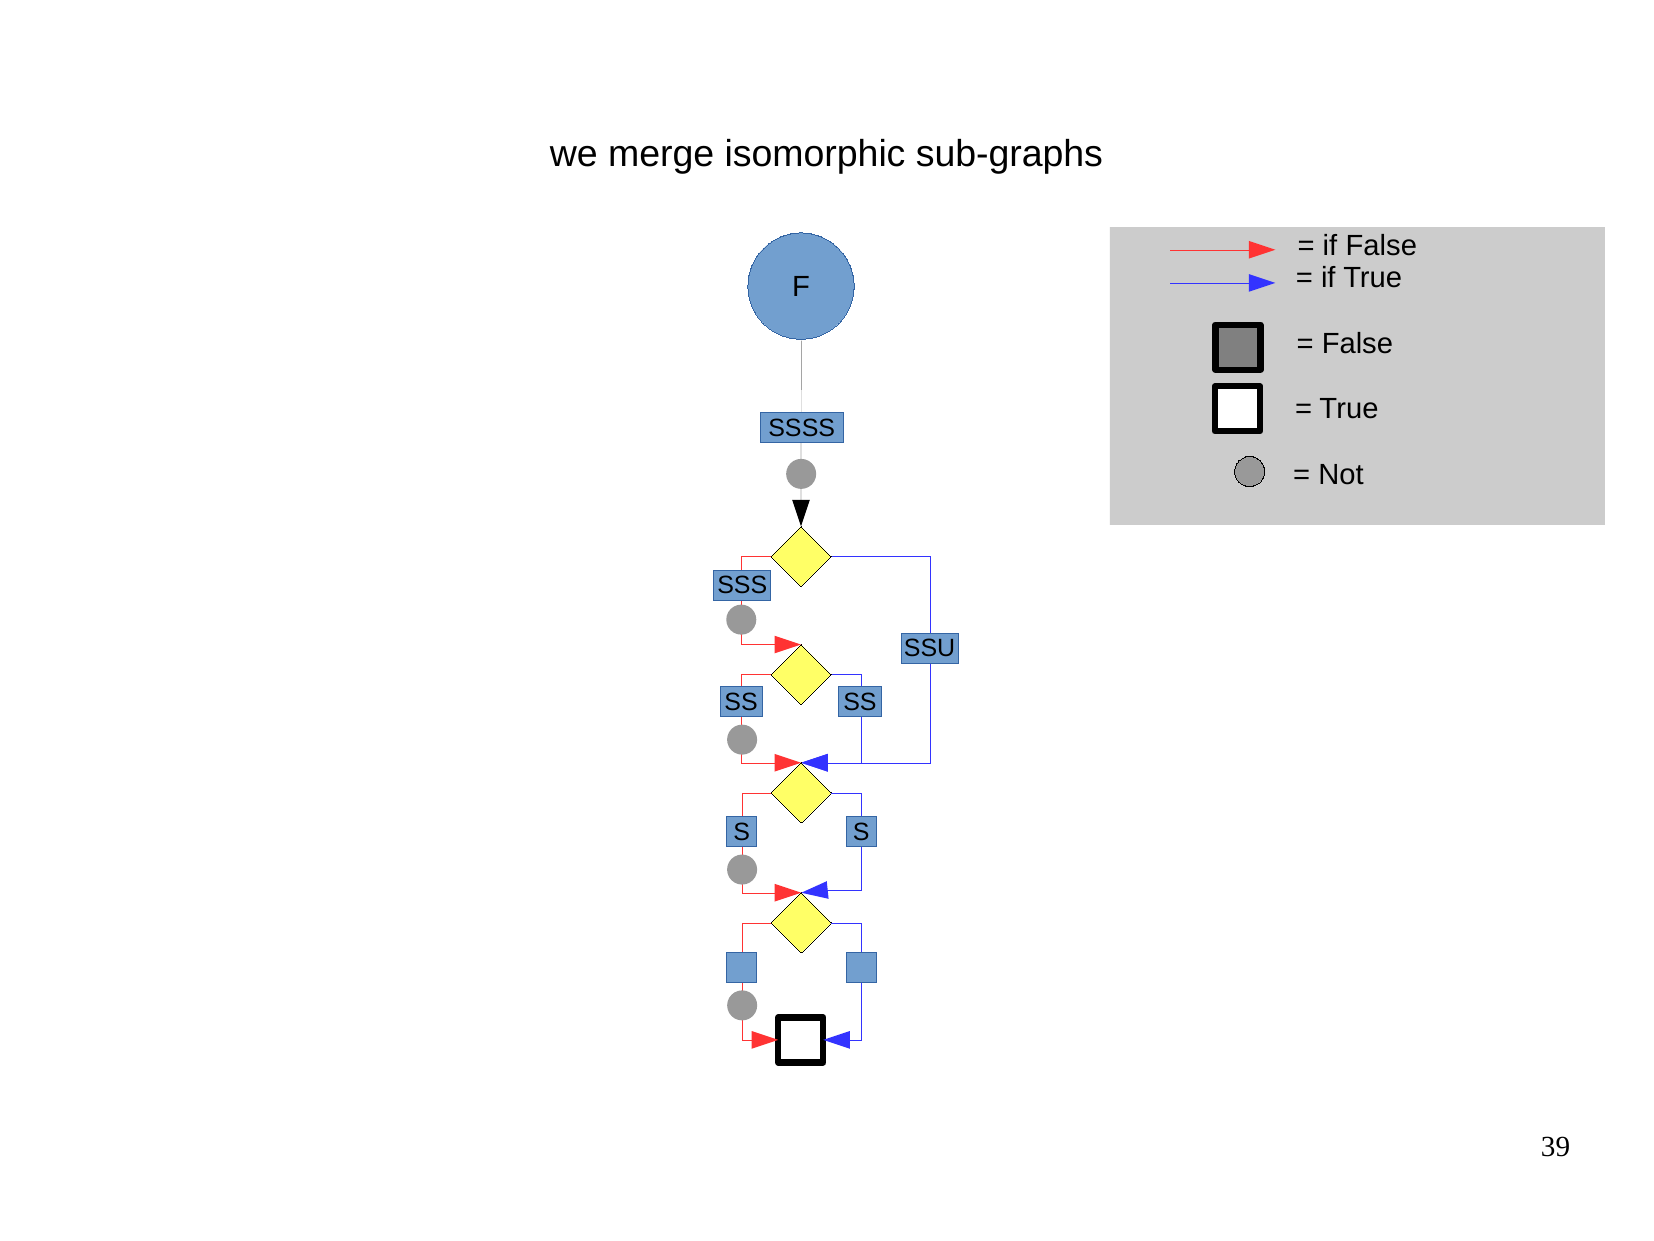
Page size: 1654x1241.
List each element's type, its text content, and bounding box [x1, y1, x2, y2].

title we merge isomorphic sub-graphs [82, 49, 1571, 257]
text_box SS [838, 686, 882, 717]
text_box S [726, 816, 757, 847]
text_box = if False = if True = False = True = Not [1109, 227, 1605, 525]
text_box [727, 724, 758, 755]
text_box [726, 952, 757, 983]
text_box [771, 645, 832, 705]
text_box [771, 526, 832, 587]
text_box [771, 893, 832, 953]
text_box SSSS [760, 412, 844, 443]
text_box [778, 1017, 824, 1063]
text_box S [846, 816, 877, 847]
text_box SSU [901, 633, 959, 664]
text_box [727, 990, 758, 1021]
text_box [1234, 456, 1265, 487]
text_box [727, 854, 758, 885]
text_box [1215, 324, 1261, 370]
text_box [846, 952, 877, 983]
text_box SSS [713, 570, 771, 601]
text_box F [747, 232, 855, 340]
text_box [786, 458, 817, 489]
text_box [1215, 386, 1261, 432]
text_box SS [720, 686, 763, 717]
text_box [771, 763, 832, 823]
text_box [726, 604, 757, 635]
